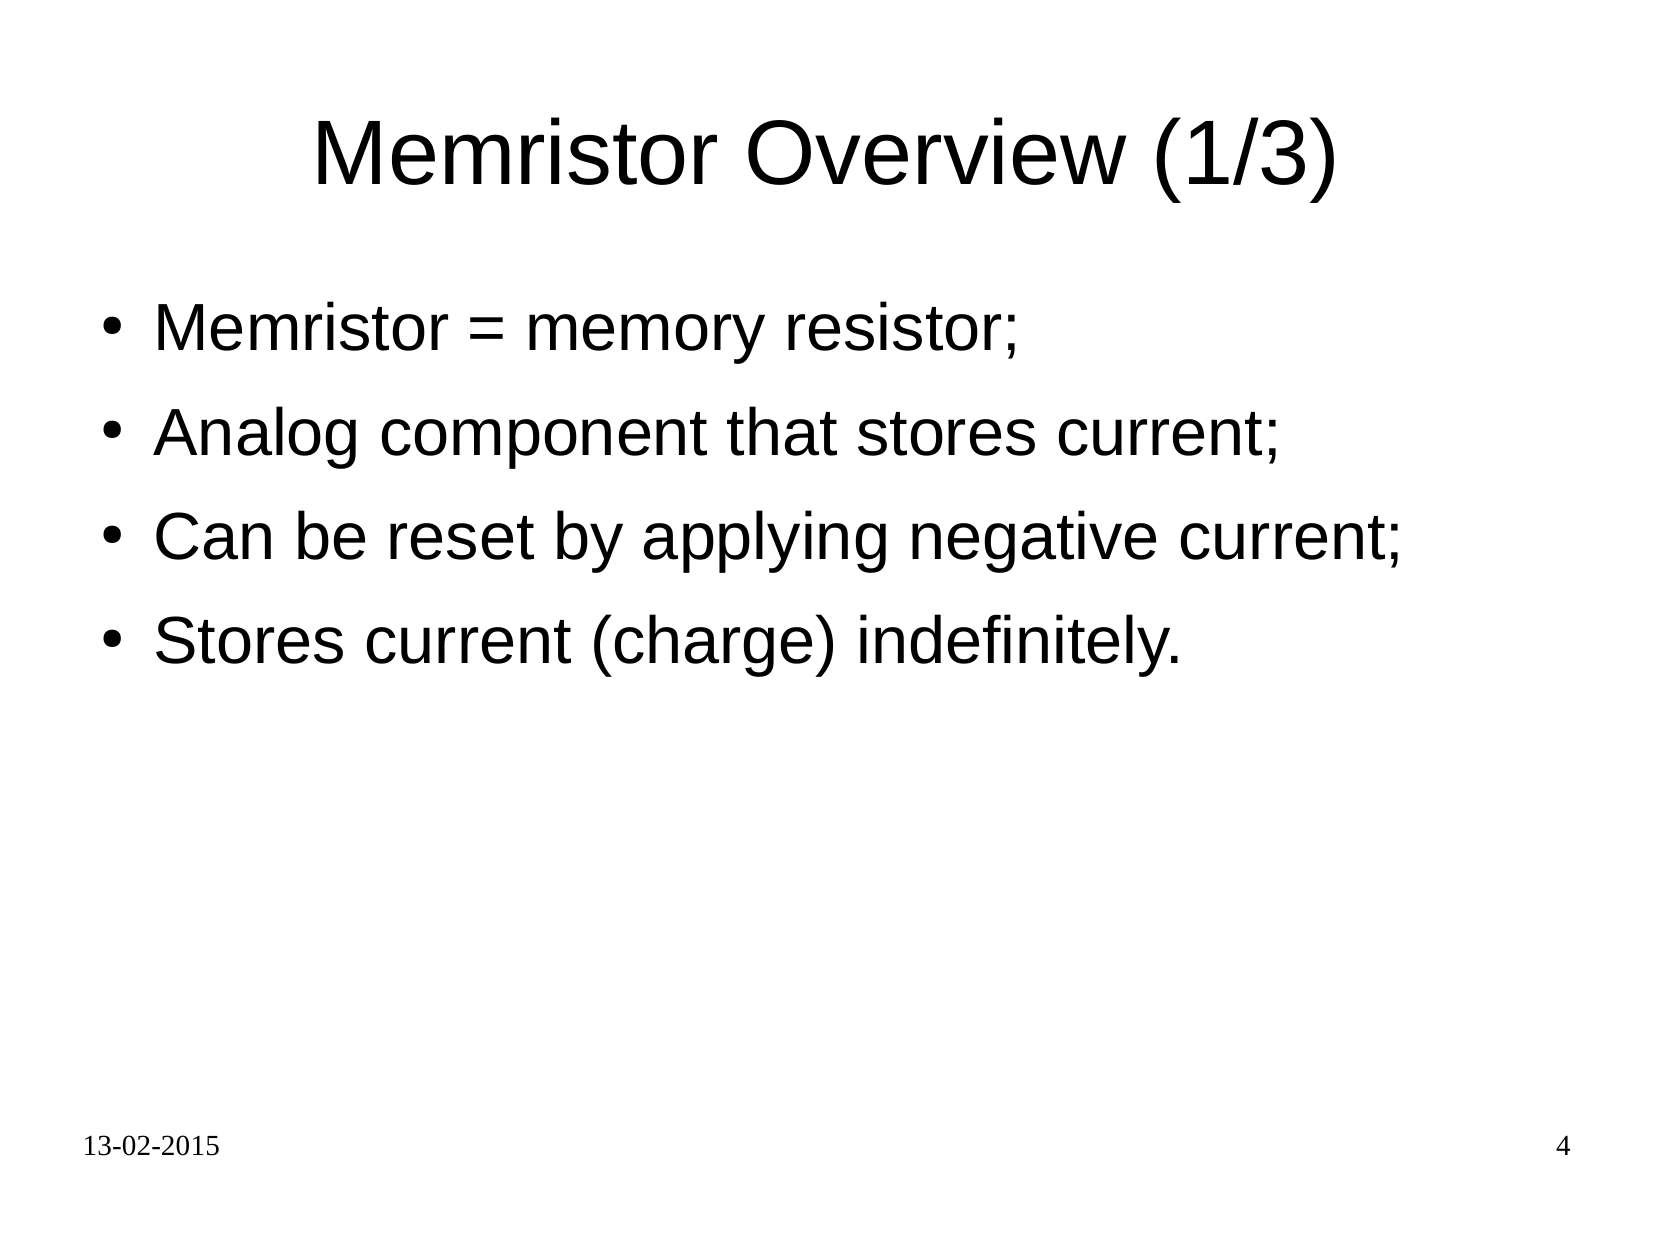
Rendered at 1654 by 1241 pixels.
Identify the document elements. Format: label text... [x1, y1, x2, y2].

title Memristor Overview (1/3) [82, 49, 1571, 257]
list Memristor = memory resistor; Analog component that stores current; Can be reset by applying negative current; Stores current (charge) indefinitely. [82, 290, 1571, 1010]
